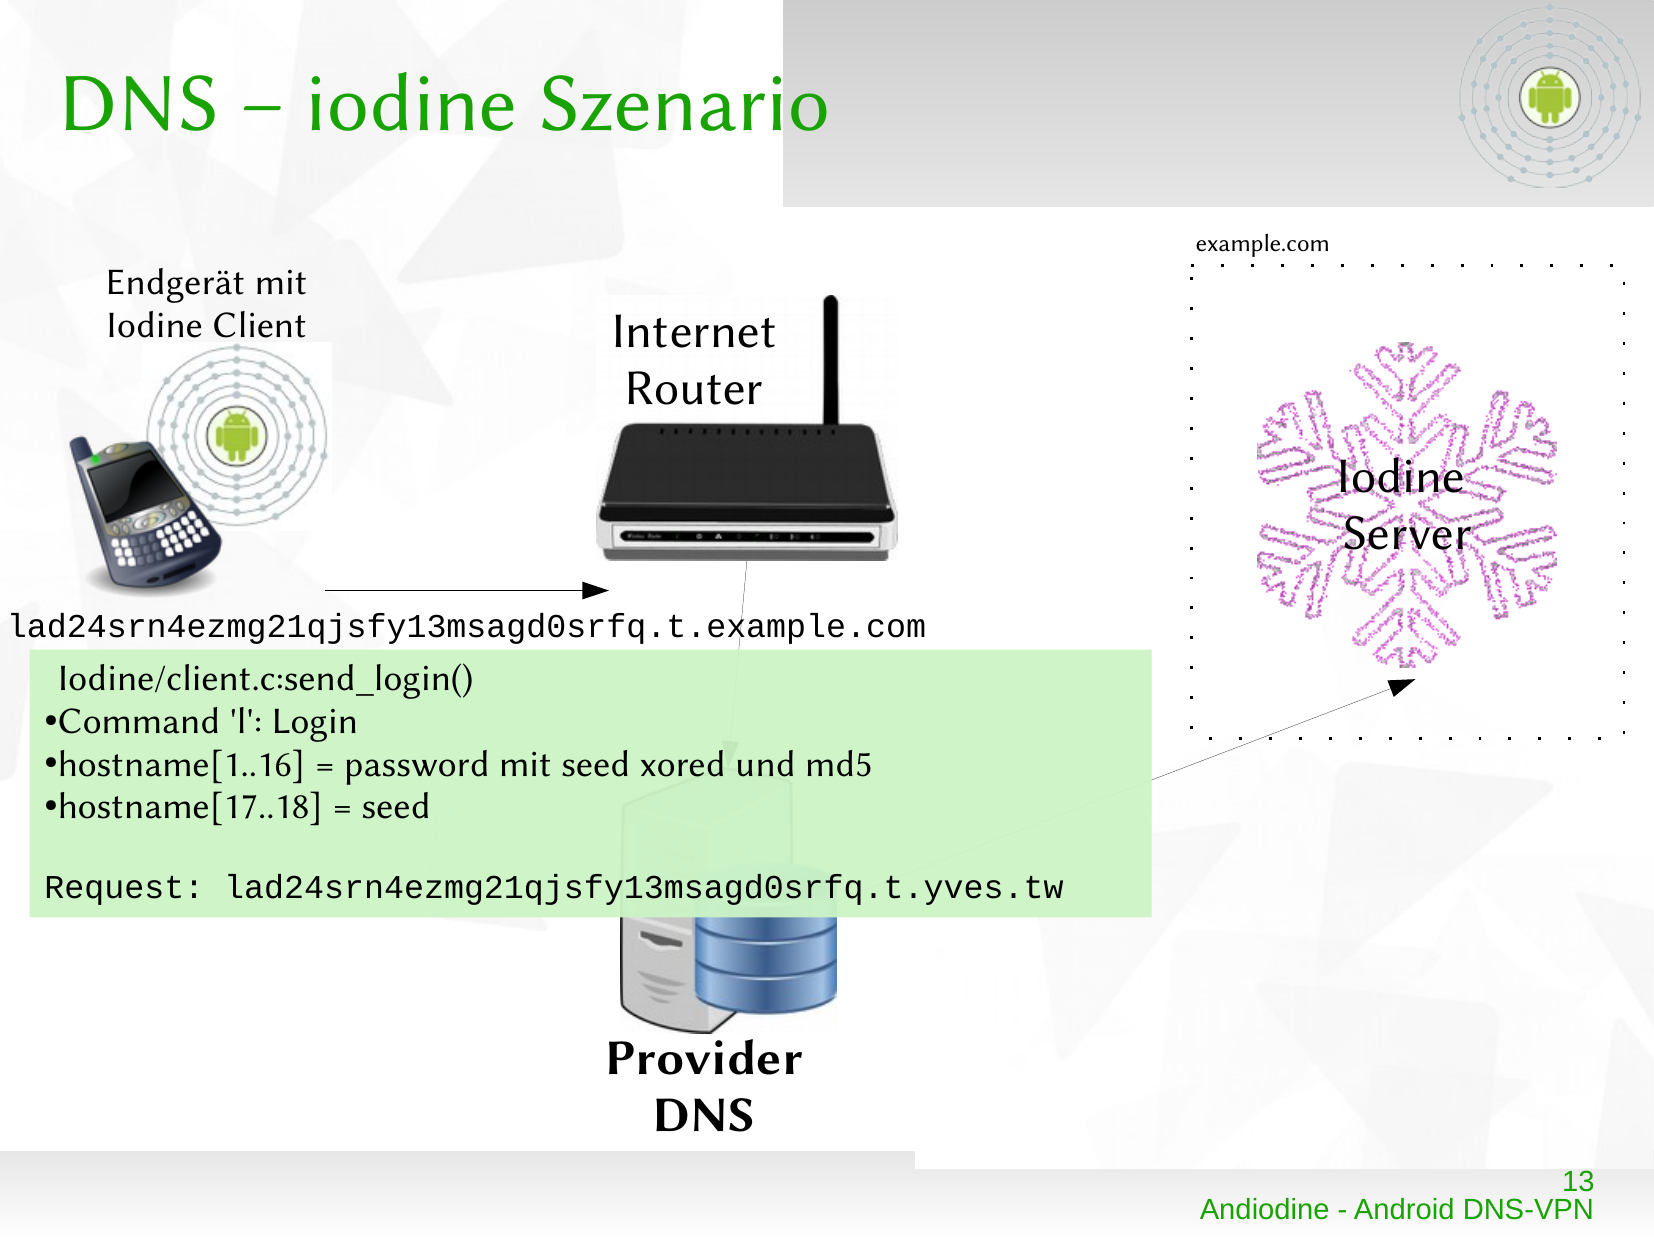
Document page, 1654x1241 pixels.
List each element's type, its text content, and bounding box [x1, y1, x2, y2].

title DNS – iodine Szenario [59, 29, 1595, 178]
text_box example.com [1181, 222, 1565, 266]
text_box Provider DNS [590, 1022, 818, 1152]
picture [915, 342, 1654, 1169]
text_box Iodine/client.c:send_login() Command 'l': Login hostname[1..16] = password mit seed xored und md5 hostname[17..18] = seed Request: lad24srn4ezmg21qjsfy13msagd0srfq.t.yves.tw [29, 649, 1152, 918]
text_box Endgerät mit Iodine Client [0, 253, 414, 355]
picture [1458, 3, 1641, 188]
picture [0, 0, 898, 1034]
